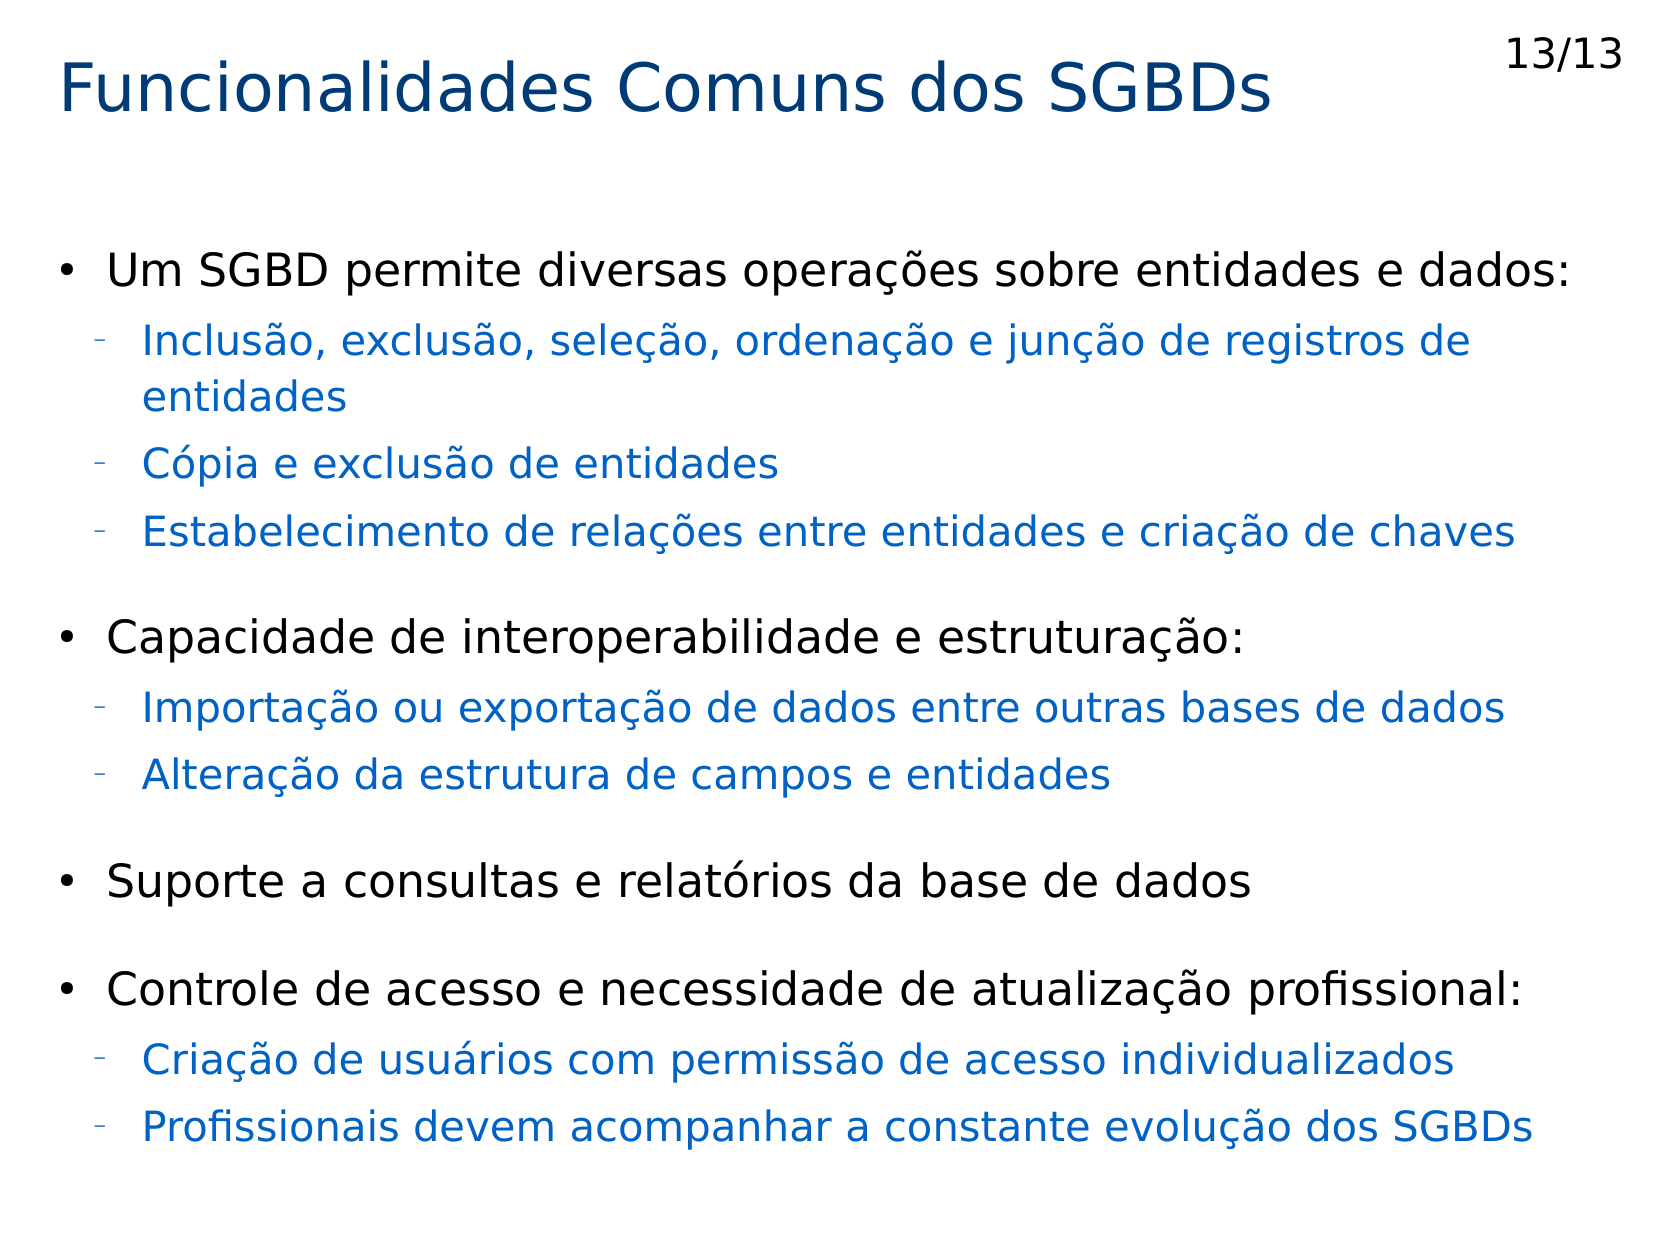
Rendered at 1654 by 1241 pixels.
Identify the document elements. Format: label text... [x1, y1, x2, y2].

list Um SGBD permite diversas operações sobre entidades e dados: Inclusão, exclusão, seleção, ordenação e junção de registros de entidades Cópia e exclusão de entidades Estabelecimento de relações entre entidades e criação de chaves Capacidade de interoperabilidade e estruturação: Importação ou exportação de dados entre outras bases de dados Alteração da estrutura de campos e entidades Suporte a consultas e relatórios da base de dados Controle de acesso e necessidade de atualização profissional: Criação de usuários com permissão de acesso individualizados Profissionais devem acompanhar a constante evolução dos SGBDs [59, 236, 1595, 1211]
title Funcionalidades Comuns dos SGBDs [59, 29, 1506, 148]
